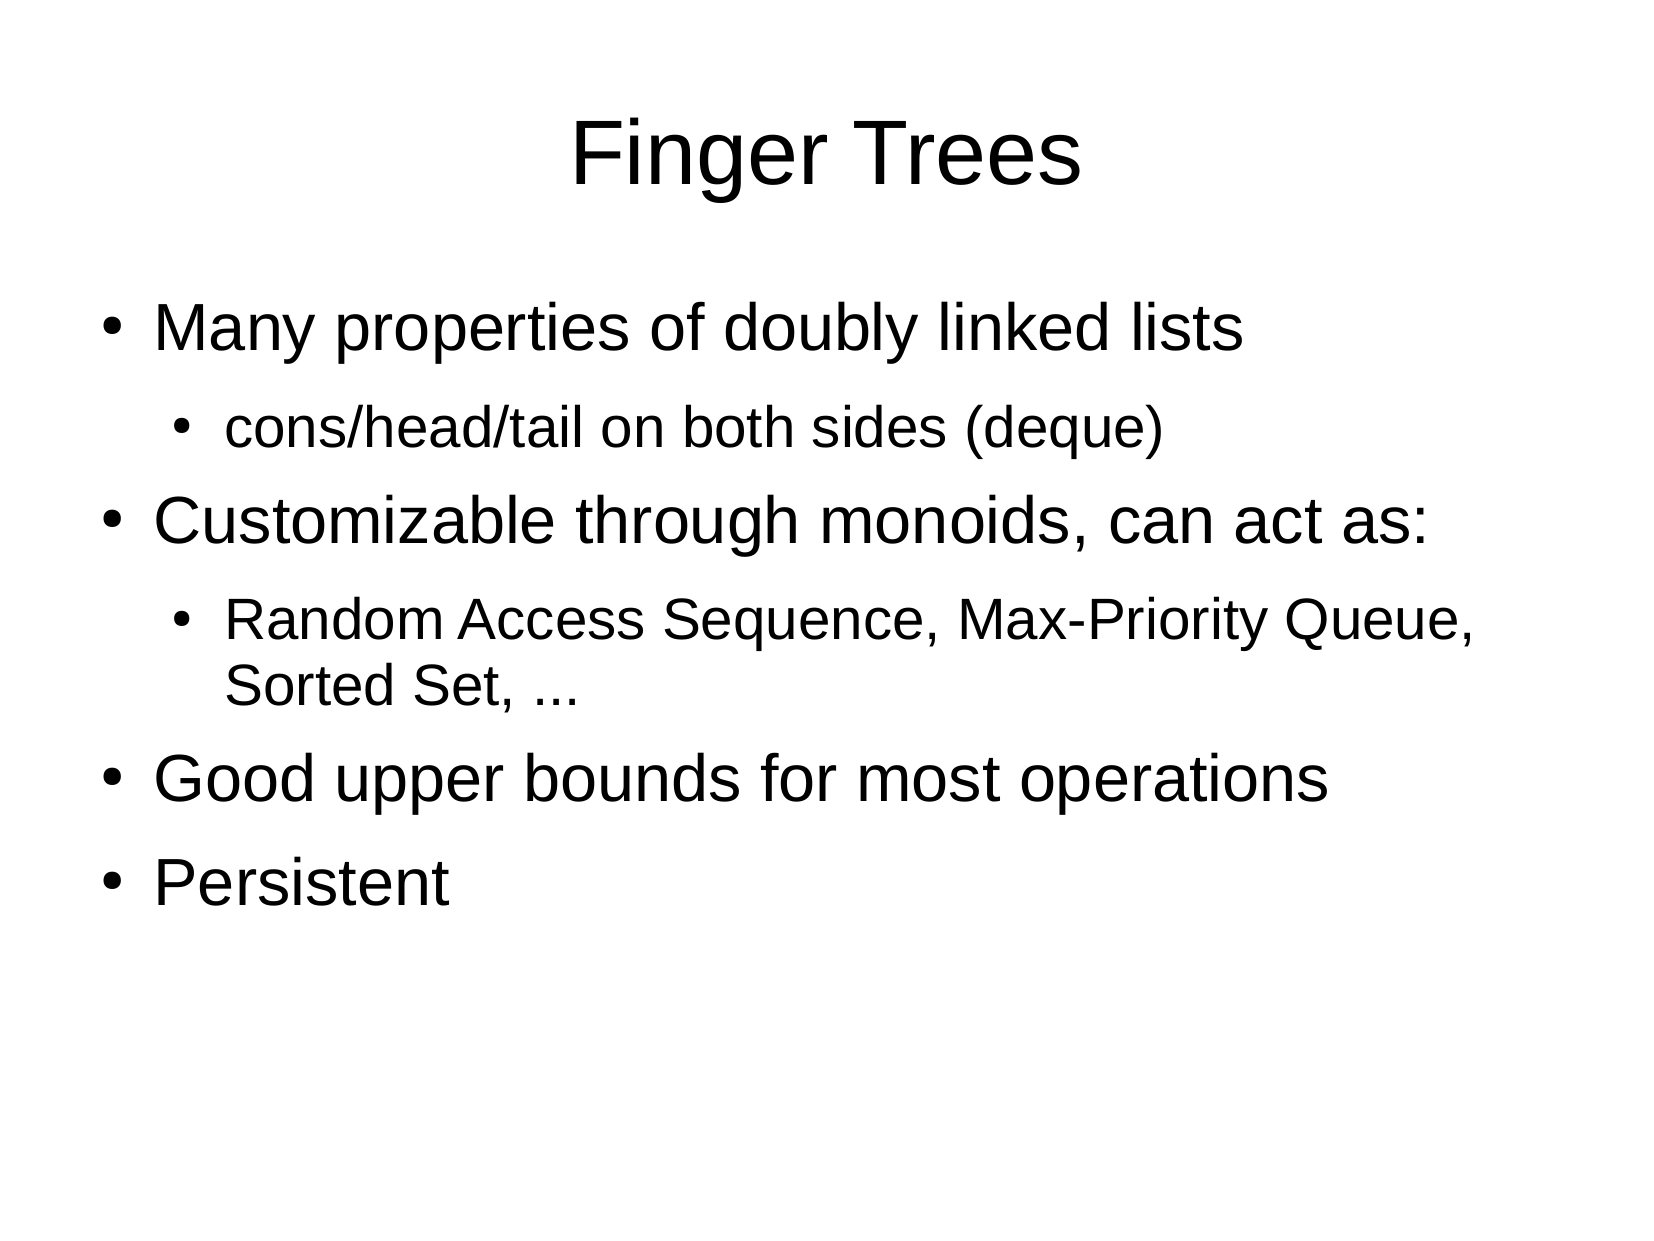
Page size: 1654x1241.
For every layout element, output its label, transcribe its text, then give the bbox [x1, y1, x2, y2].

list Many properties of doubly linked lists cons/head/tail on both sides (deque) Customizable through monoids, can act as: Random Access Sequence, Max-Priority Queue, Sorted Set, ... Good upper bounds for most operations Persistent [82, 290, 1571, 1109]
title Finger Trees [82, 49, 1571, 257]
